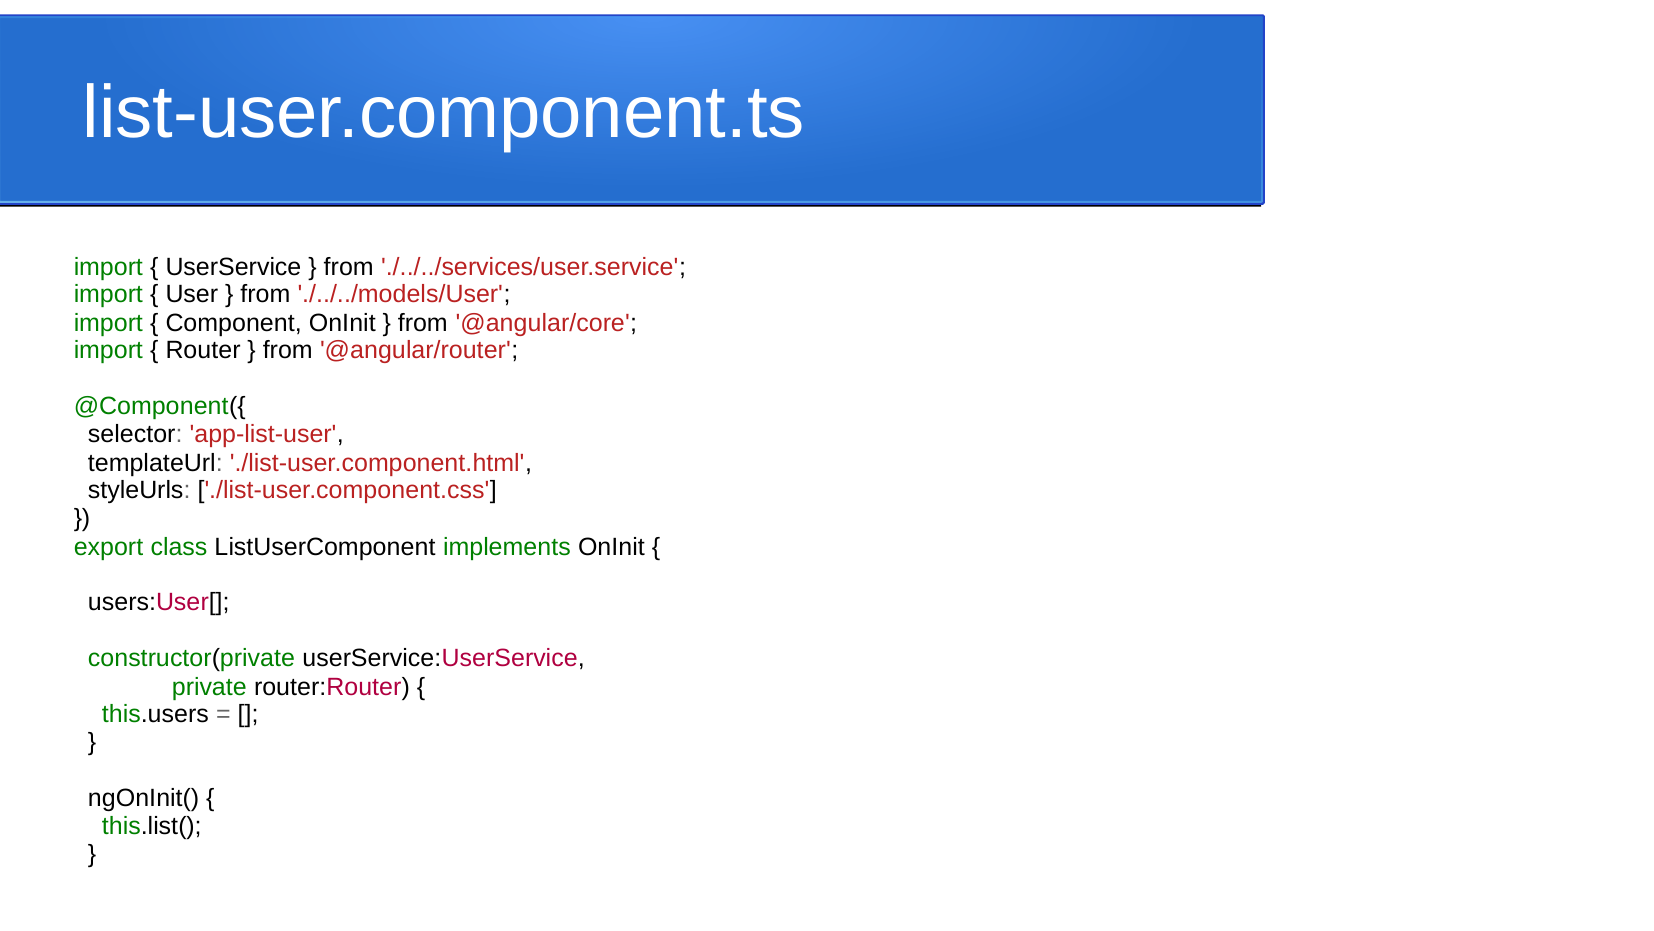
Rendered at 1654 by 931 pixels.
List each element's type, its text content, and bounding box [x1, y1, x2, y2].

title list-user.component.ts [82, 35, 1235, 189]
text_box import { UserService } from './../../services/user.service'; import { User } from './../../models/User'; import { Component, OnInit } from '@angular/core'; import { Router } from '@angular/router'; @Component({ selector: 'app-list-user', templateUrl: './list-user.component.html', styleUrls: ['./list-user.component.css'] }) export class ListUserComponent implements OnInit { users:User[]; constructor(private userService:UserService, private router:Router) { this.users = []; } ngOnInit() { this.list(); } [59, 244, 1465, 904]
